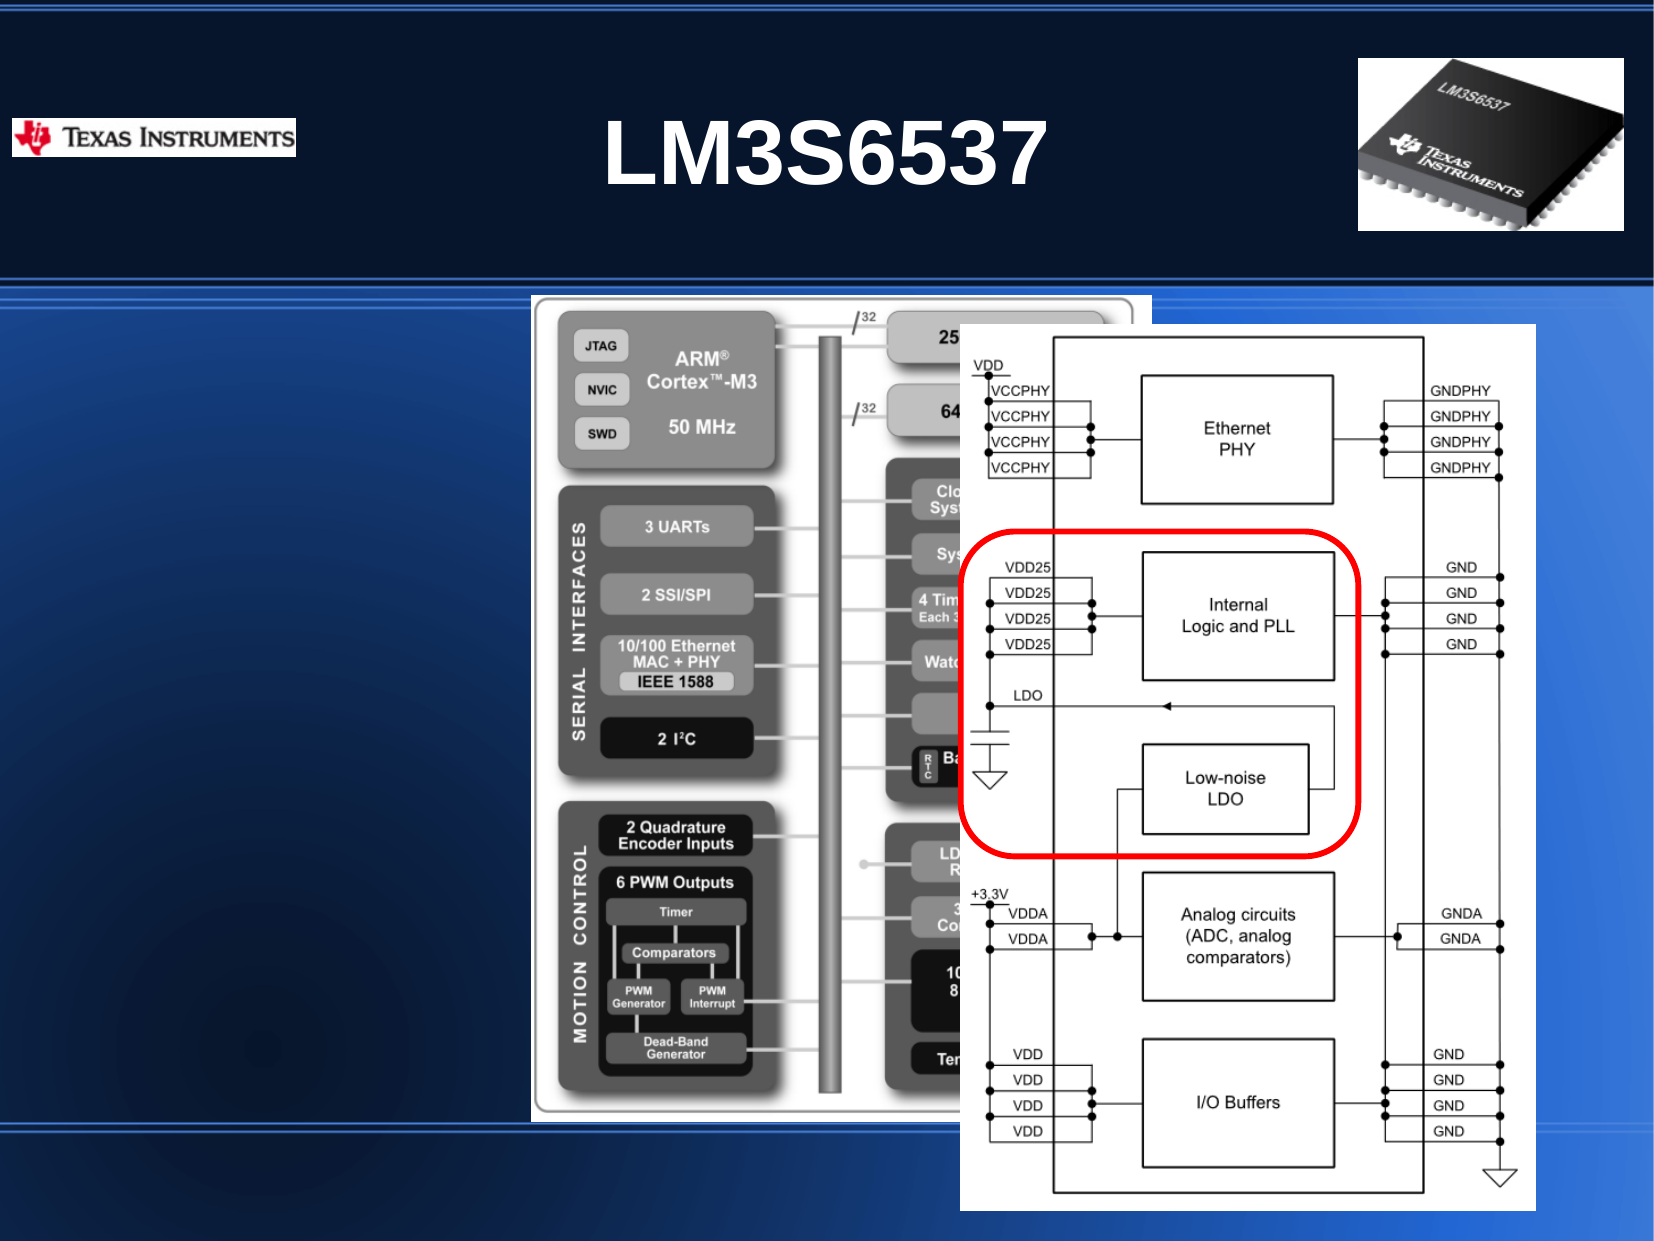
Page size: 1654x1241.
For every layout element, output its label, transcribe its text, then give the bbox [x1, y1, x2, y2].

picture [0, 0, 1654, 1241]
title LM3S6537 [82, 49, 1571, 257]
